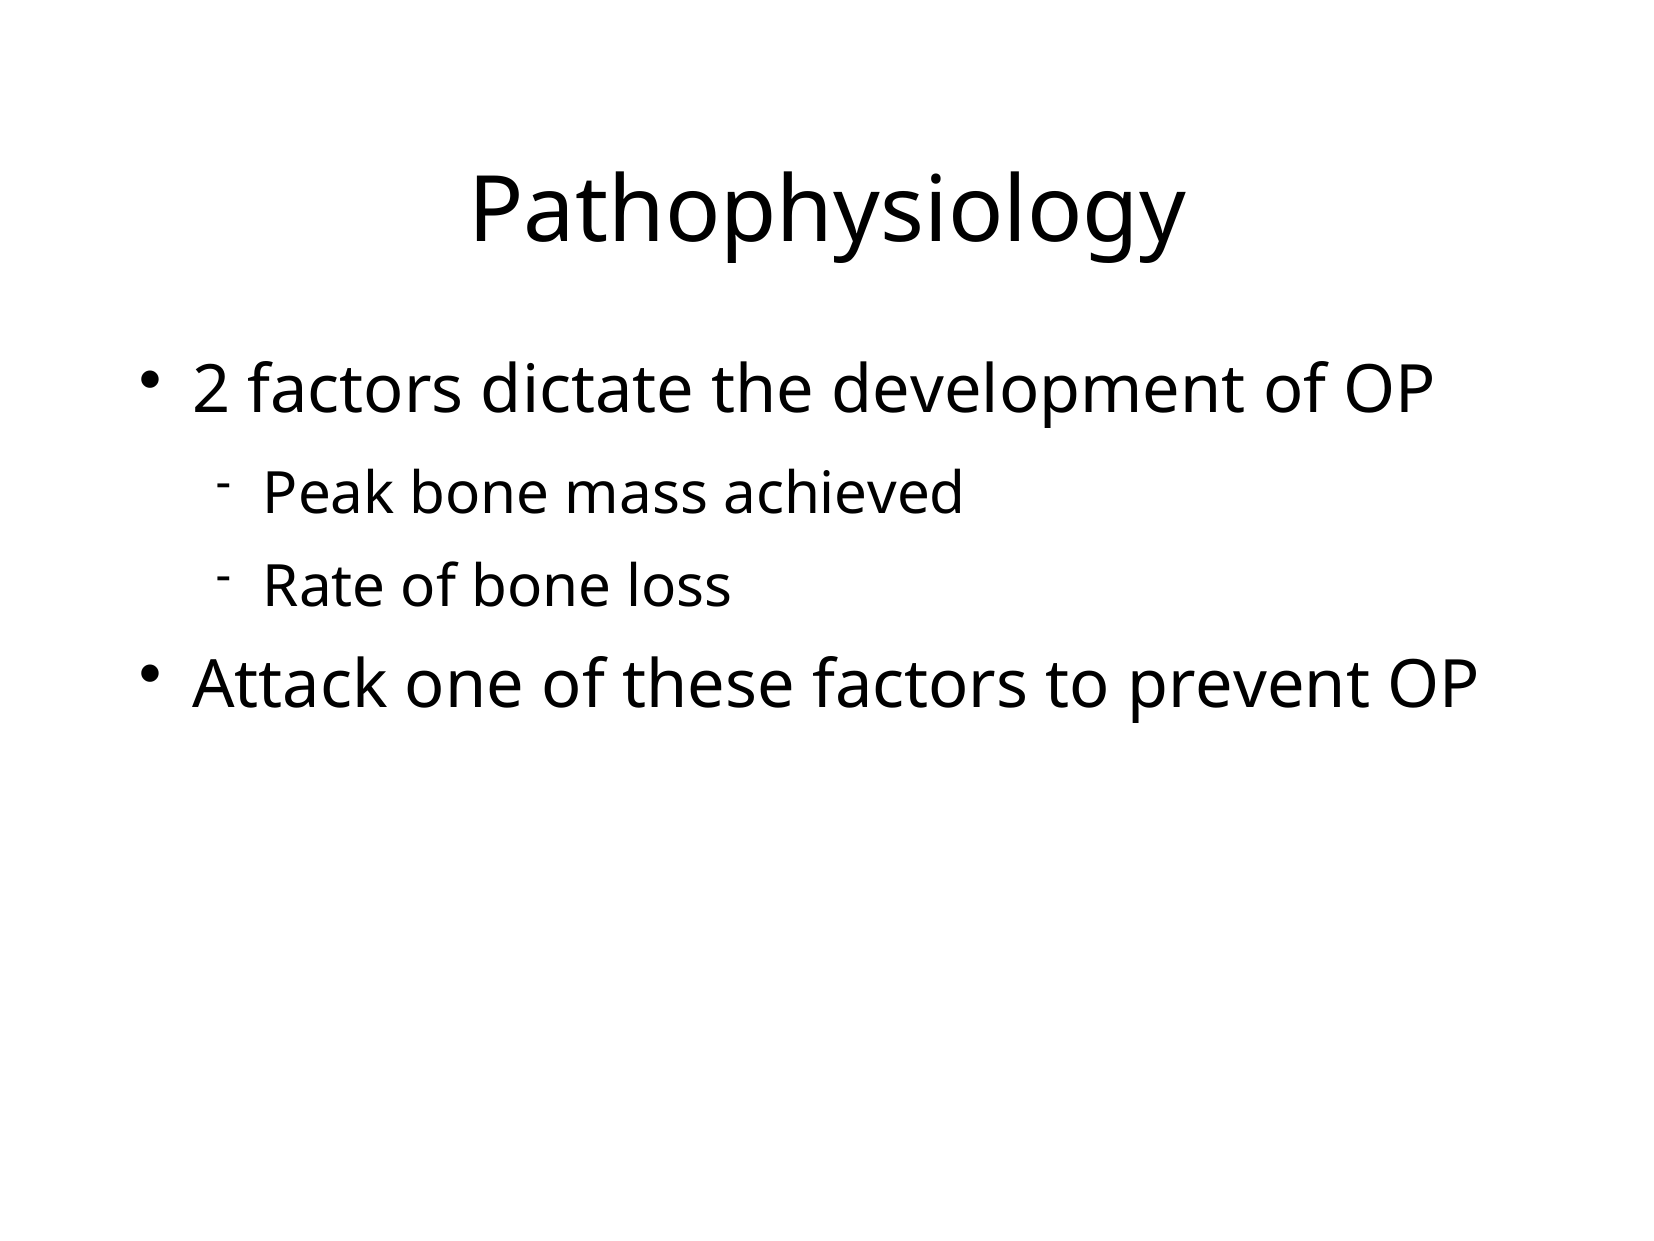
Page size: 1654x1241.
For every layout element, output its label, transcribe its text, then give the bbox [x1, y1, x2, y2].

list 2 factors dictate the development of OP Peak bone mass achieved Rate of bone loss Attack one of these factors to prevent OP [121, 344, 1534, 787]
title Pathophysiology [121, 155, 1534, 258]
